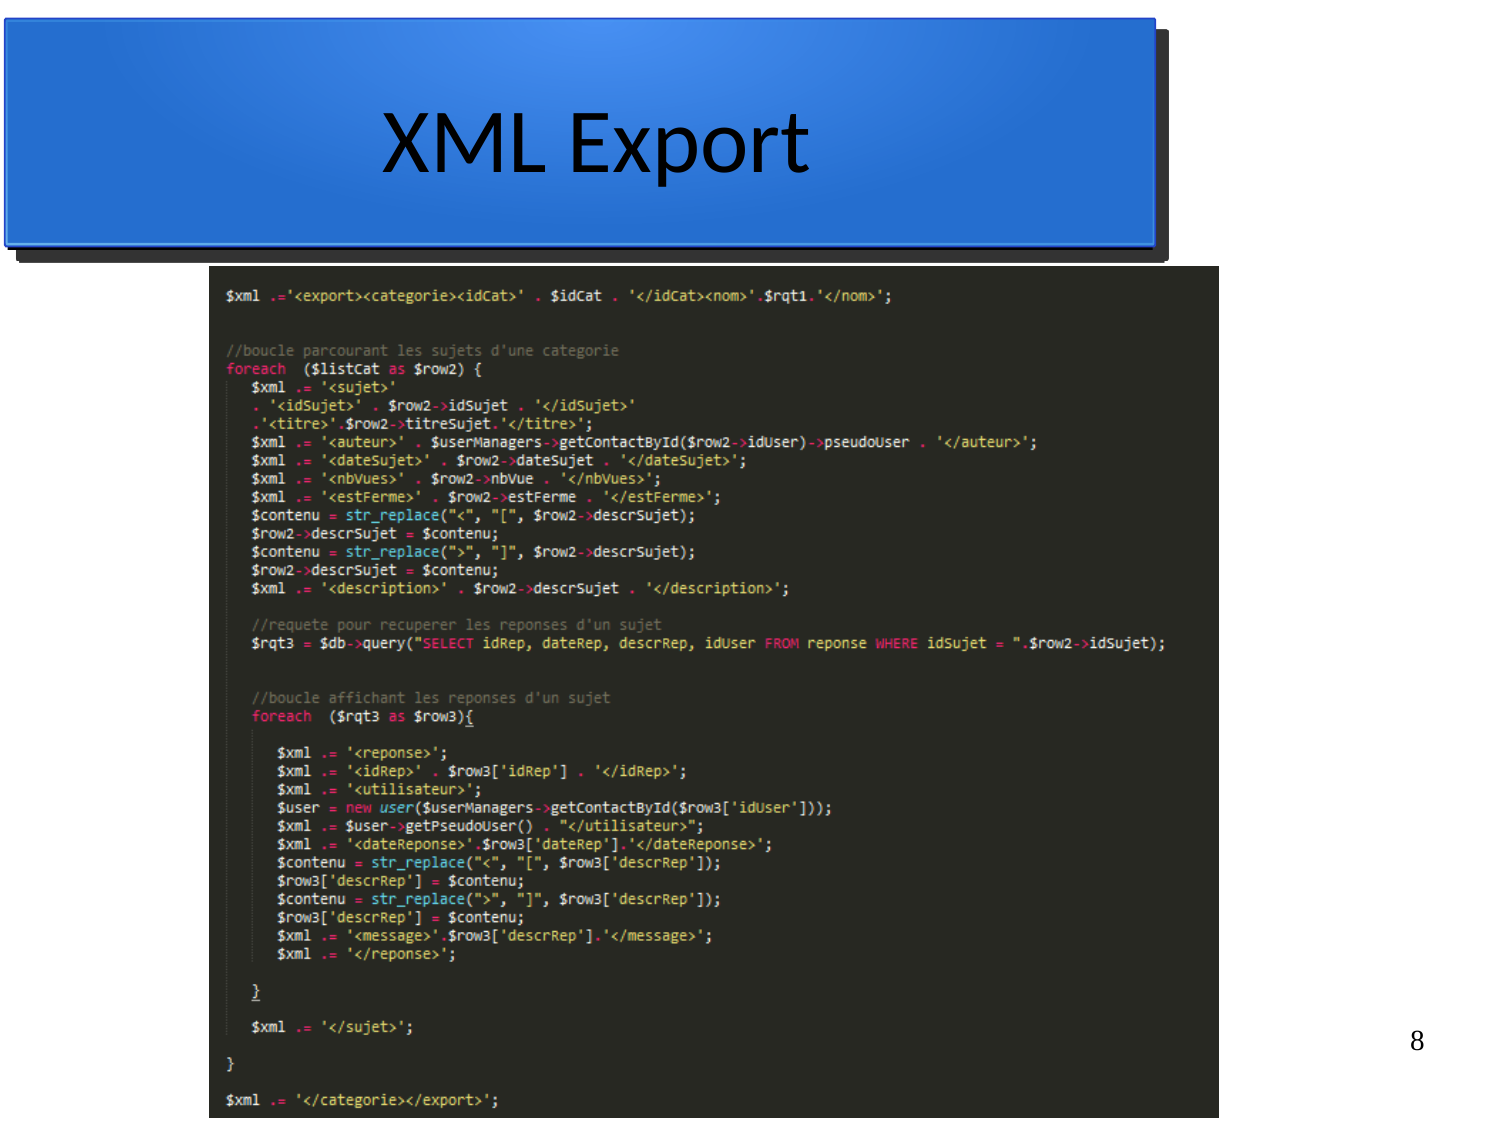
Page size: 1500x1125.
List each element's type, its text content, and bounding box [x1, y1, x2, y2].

title XML Export [75, 42, 1120, 229]
picture [209, 266, 1219, 1119]
